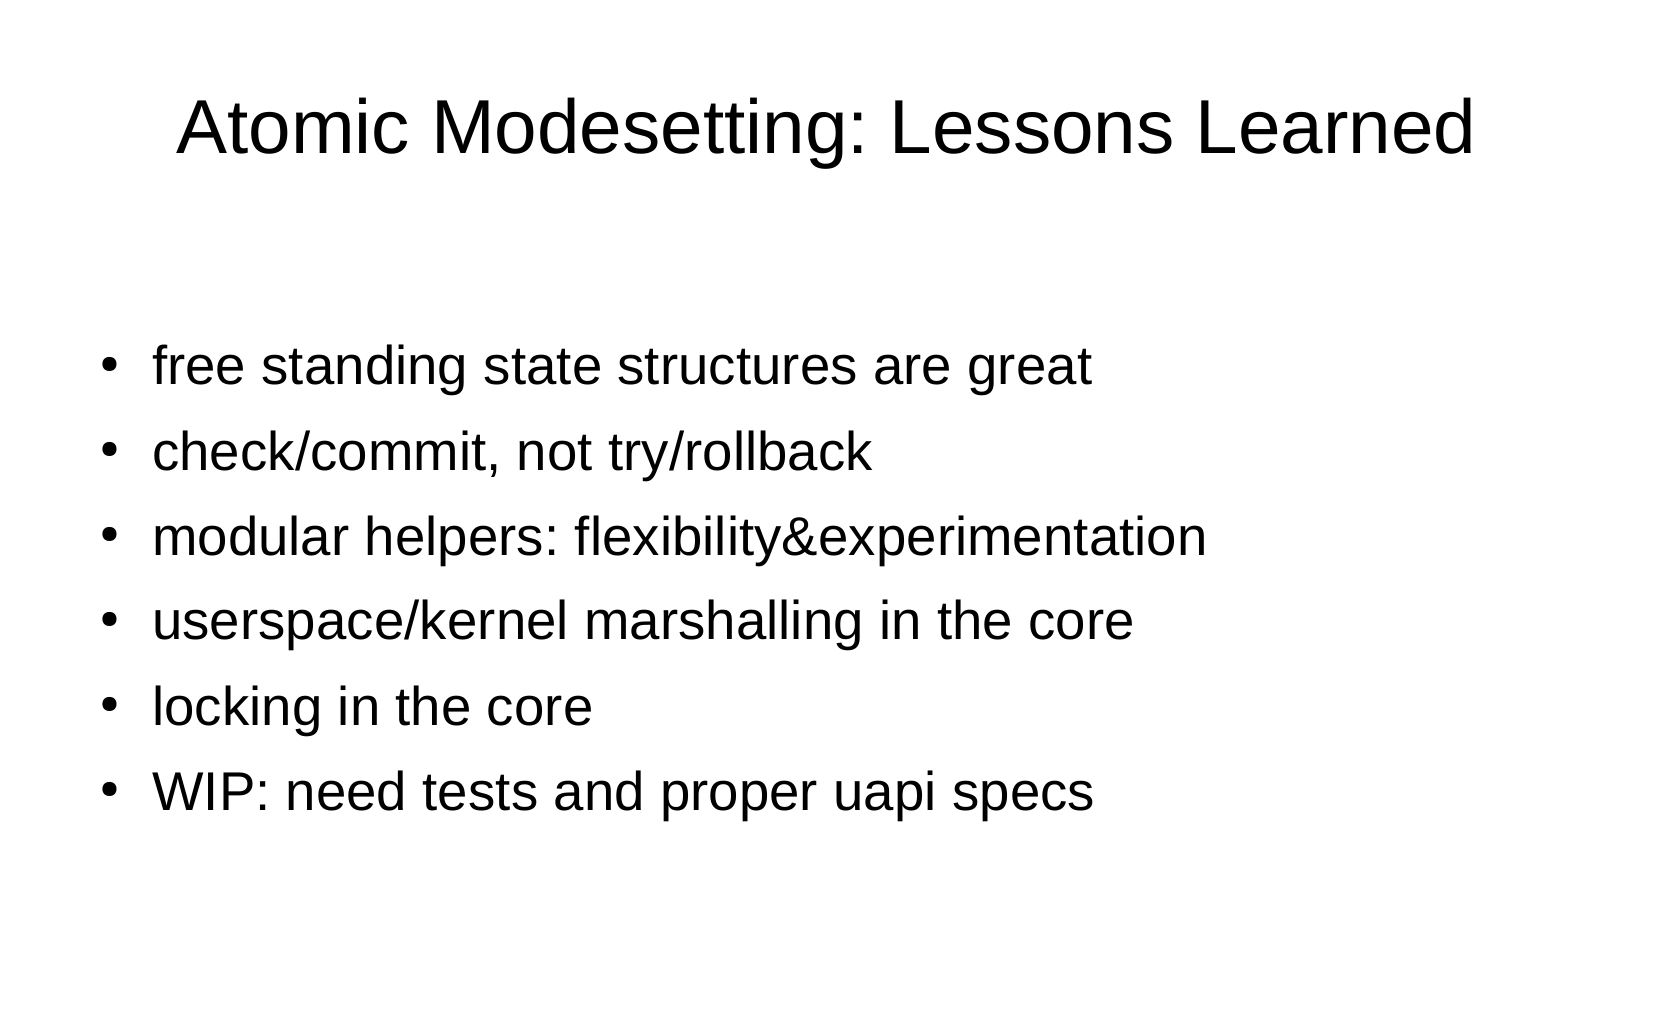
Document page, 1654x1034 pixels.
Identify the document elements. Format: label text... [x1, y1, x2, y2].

title Atomic Modesetting: Lessons Learned [82, 41, 1571, 214]
list free standing state structures are great check/commit, not try/rollback modular helpers: flexibility&experimentation userspace/kernel marshalling in the core locking in the core WIP: need tests and proper uapi specs [82, 335, 1571, 827]
